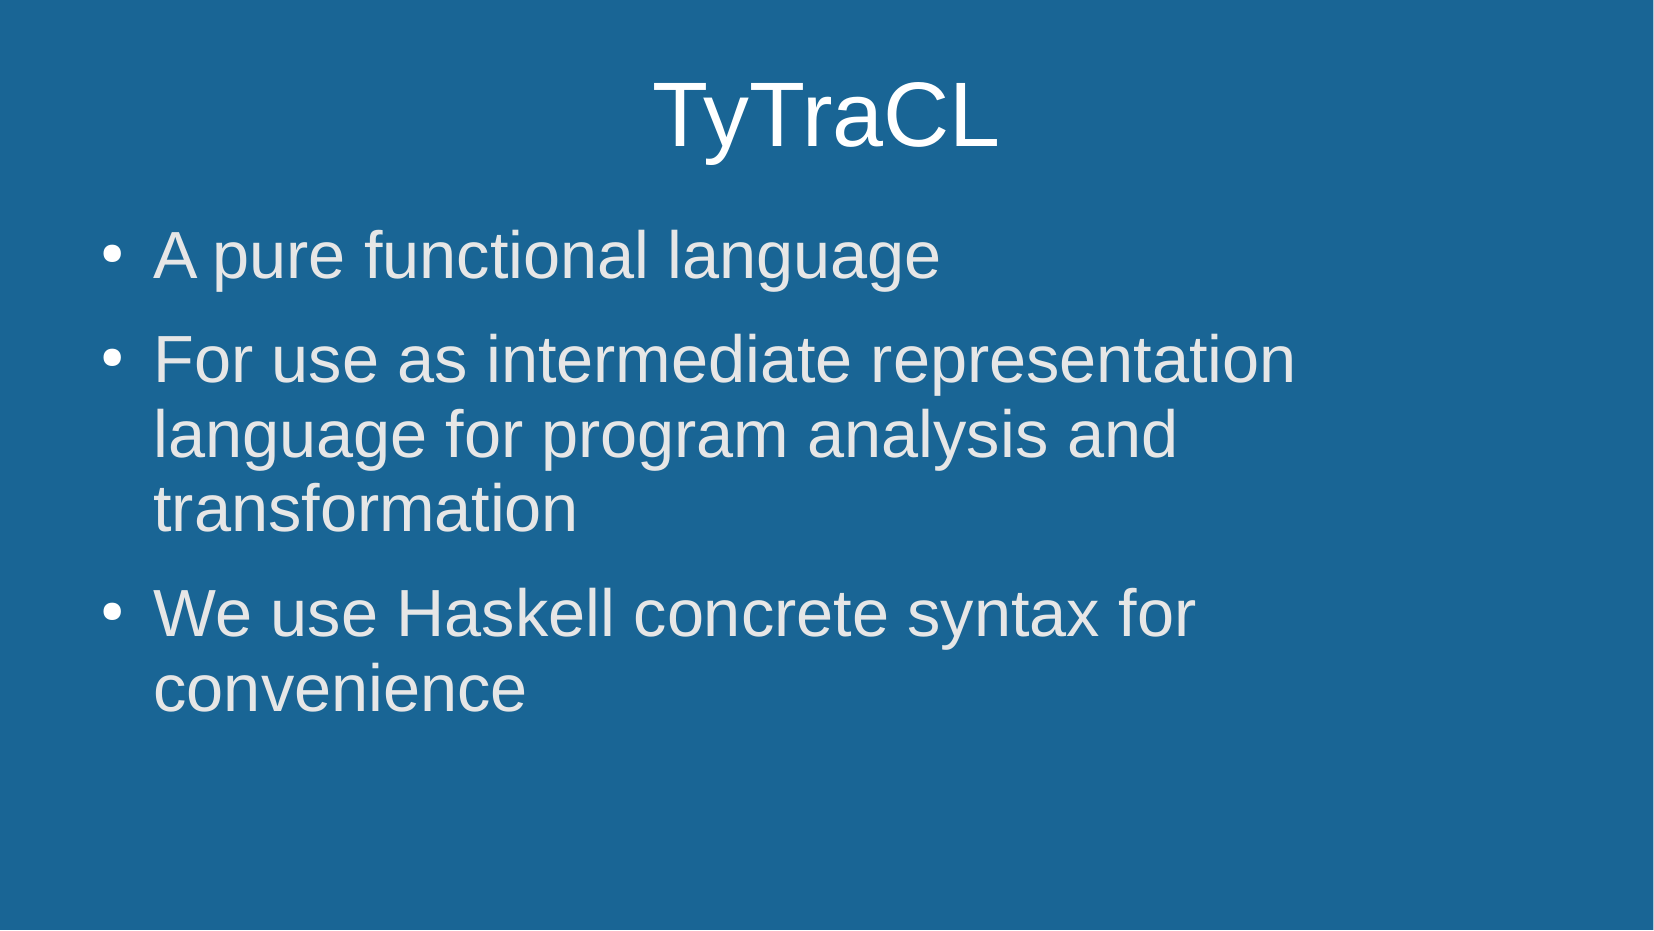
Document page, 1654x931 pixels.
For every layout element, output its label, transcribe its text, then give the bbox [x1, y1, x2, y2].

list A pure functional language For use as intermediate representation language for program analysis and transformation We use Haskell concrete syntax for convenience [82, 217, 1571, 758]
title TyTraCL [82, 37, 1571, 193]
